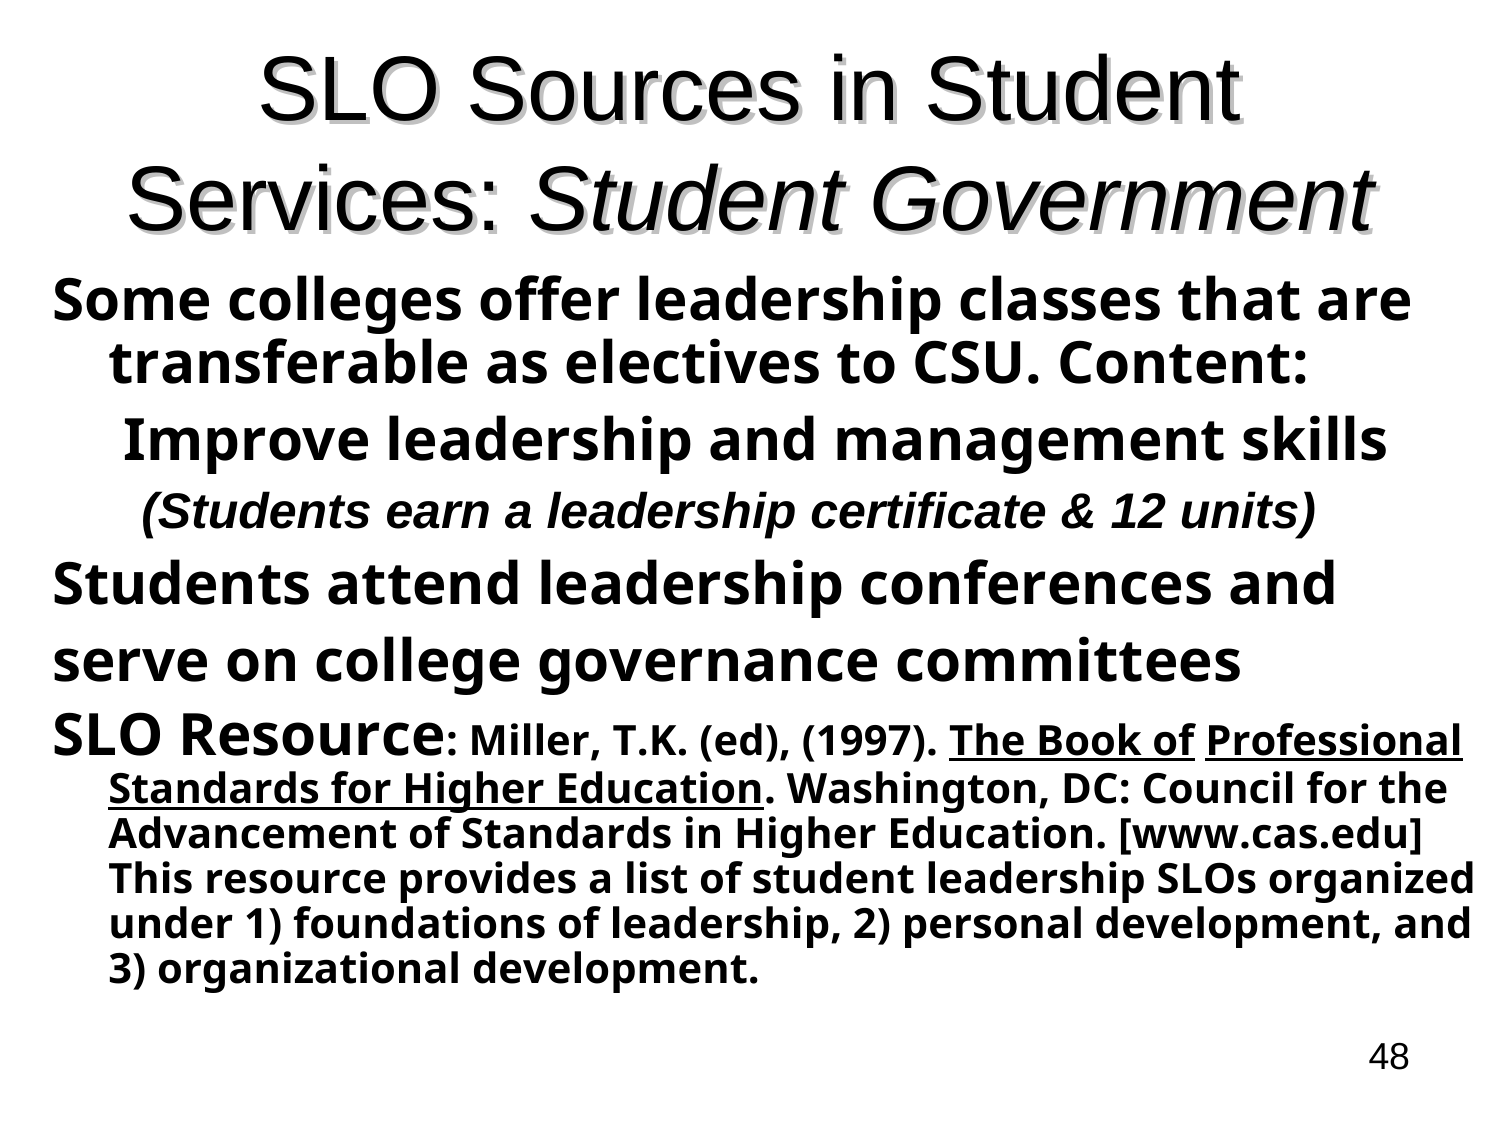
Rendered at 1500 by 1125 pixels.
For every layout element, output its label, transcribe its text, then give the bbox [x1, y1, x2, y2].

title SLO Sources in Student Services: Student Government [75, 45, 1426, 233]
list Some colleges offer leadership classes that are transferable as electives to CSU. Content: Improve leadership and management skills (Students earn a leadership certificate & 12 units) Students attend leadership conferences and serve on college governance committees SLO Resource: Miller, T.K. (ed), (1997). The Book of Professional Standards for Higher Education. Washington, DC: Council for the Advancement of Standards in Higher Education. [www.cas.edu] This resource provides a list of student leadership SLOs organized under 1) foundations of leadership, 2) personal development, and 3) organizational development. [37, 262, 1500, 1005]
